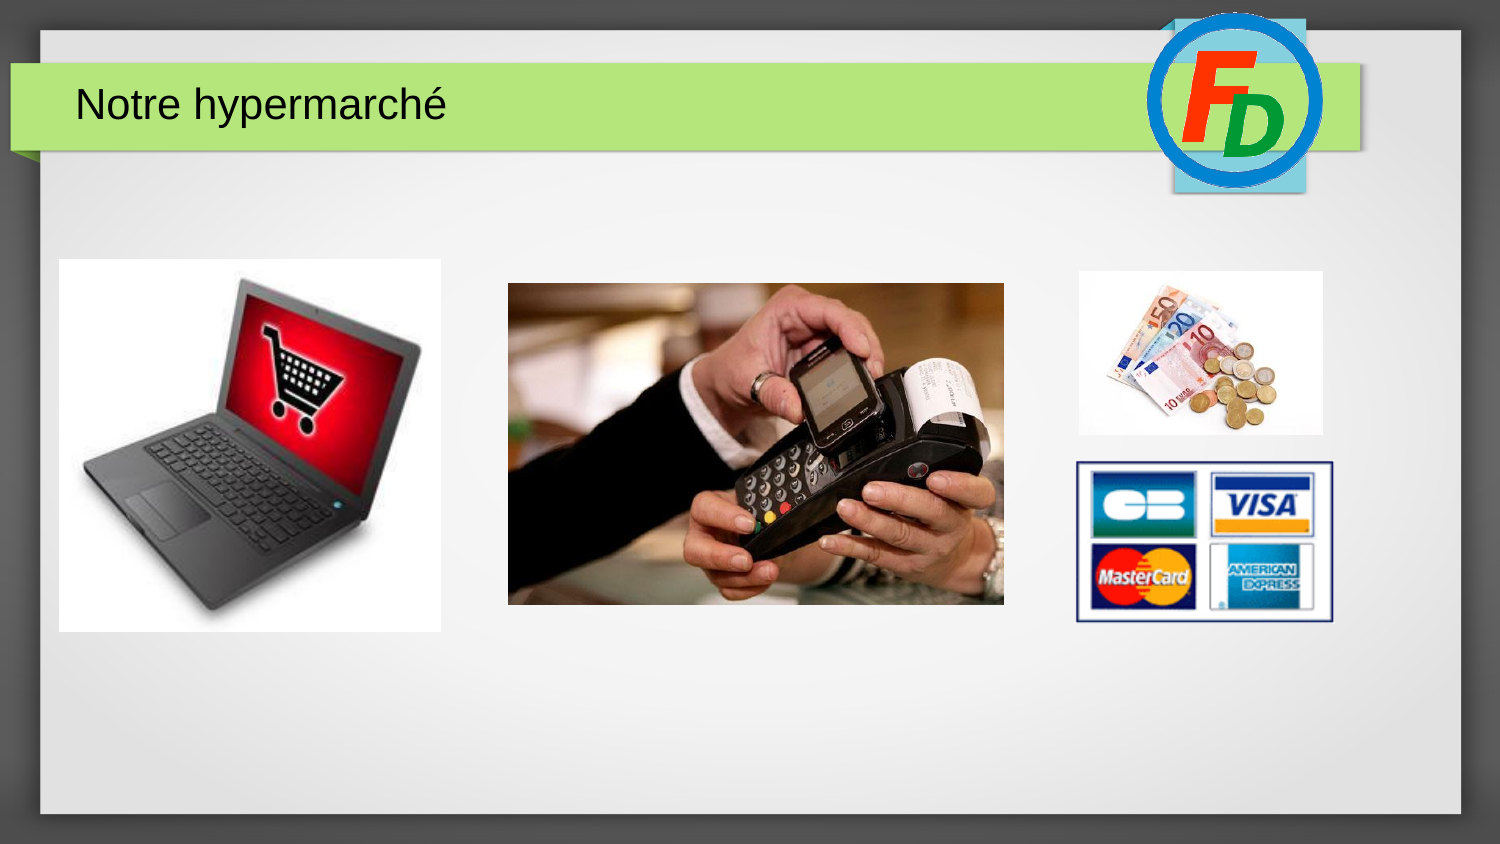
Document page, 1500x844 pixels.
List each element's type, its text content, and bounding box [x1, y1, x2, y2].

picture [0, 0, 1500, 844]
title Notre hypermarché [75, 64, 1145, 145]
